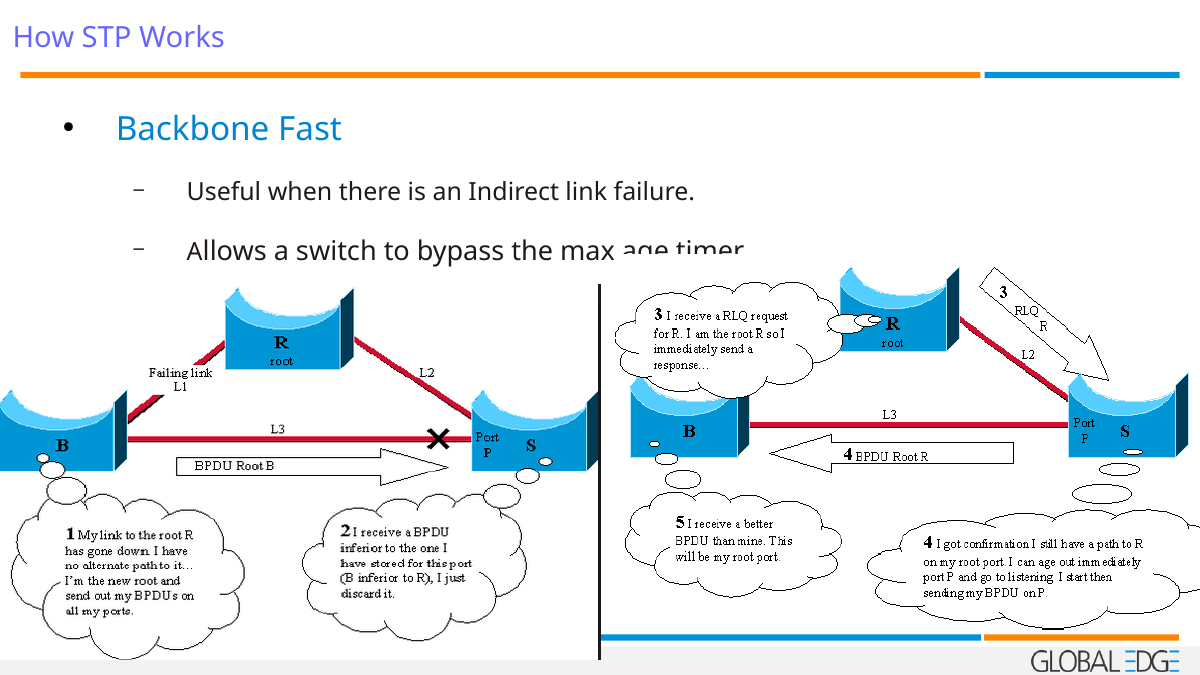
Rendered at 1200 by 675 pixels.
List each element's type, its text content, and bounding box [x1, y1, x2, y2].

picture [0, 284, 601, 661]
title How STP Works [12, 9, 1088, 63]
list Backbone Fast Useful when there is an Indirect link failure. Allows a switch to bypass the max age timer. [45, 104, 1125, 497]
picture [1031, 650, 1179, 672]
picture [615, 254, 1200, 631]
